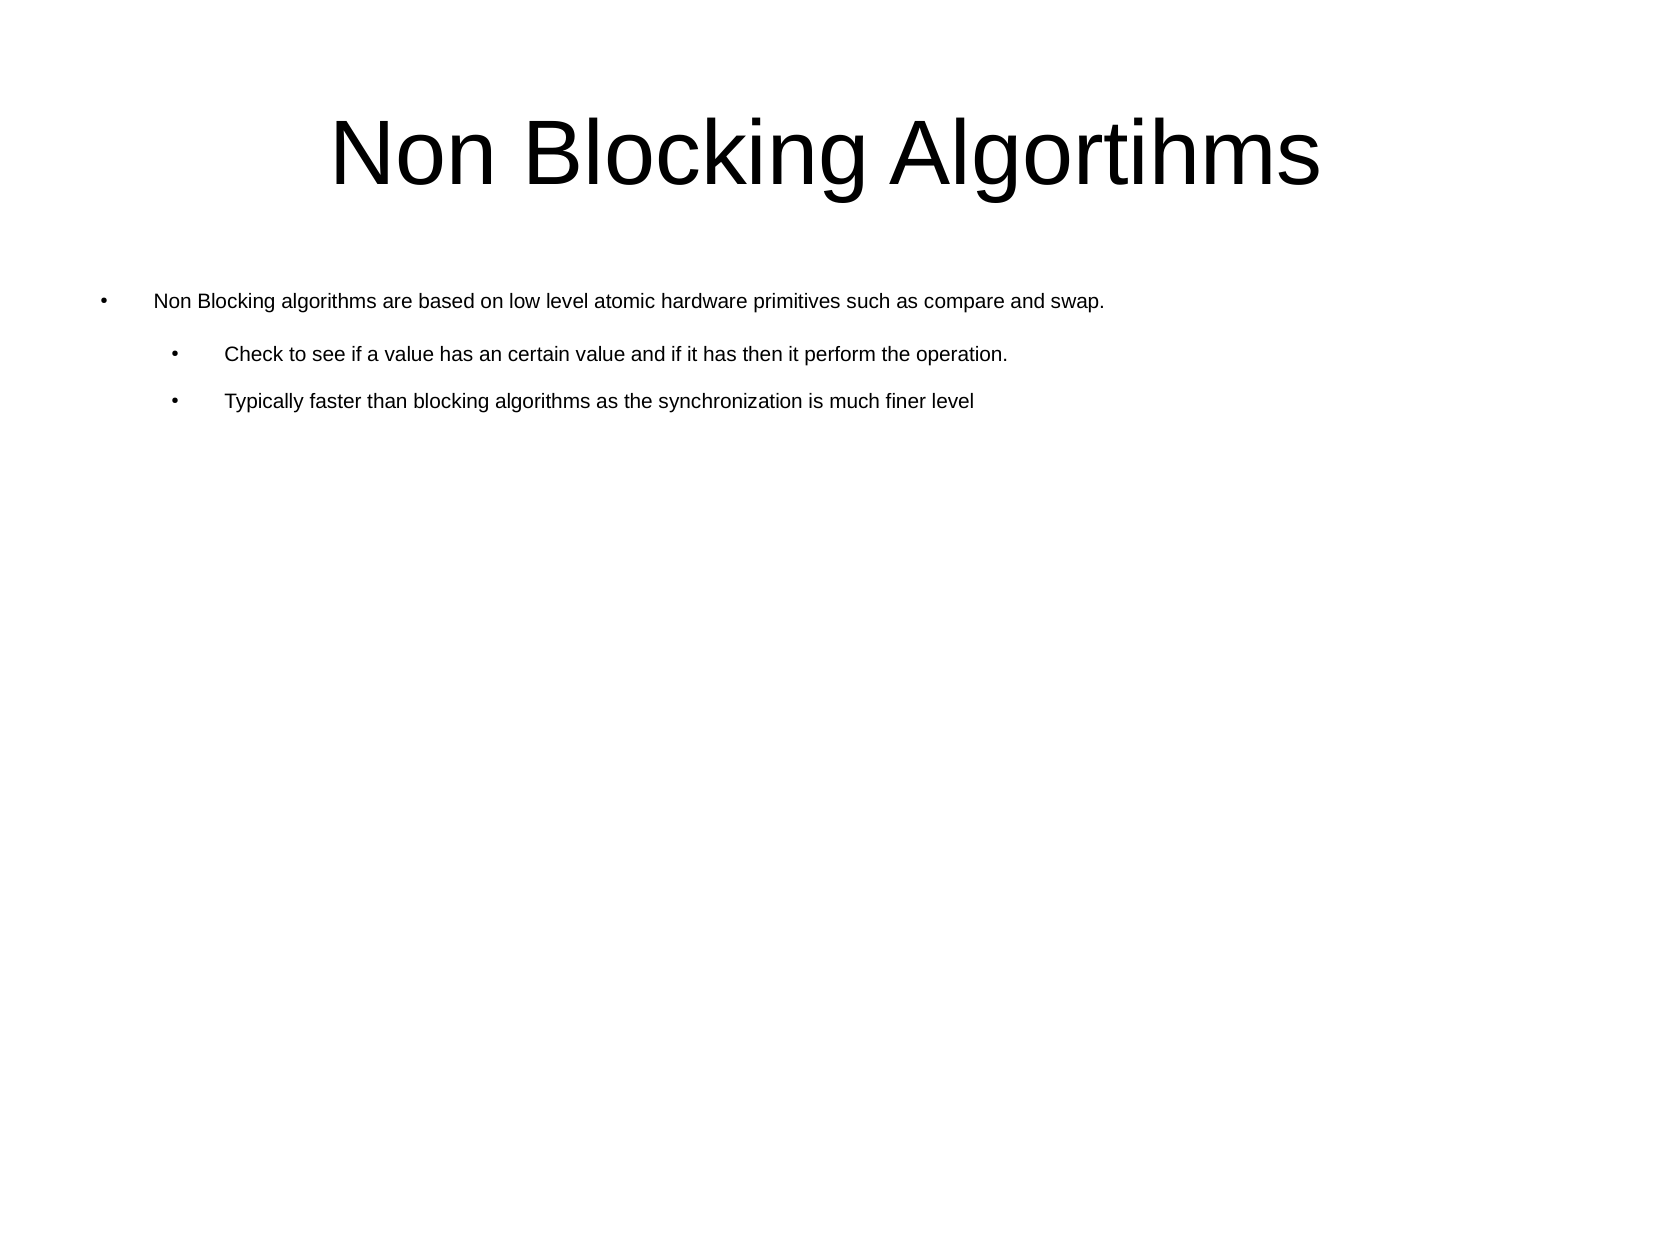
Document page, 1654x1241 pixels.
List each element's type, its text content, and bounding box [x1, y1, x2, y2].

title Non Blocking Algortihms [82, 49, 1571, 257]
list Non Blocking algorithms are based on low level atomic hardware primitives such as compare and swap. Check to see if a value has an certain value and if it has then it perform the operation. Typically faster than blocking algorithms as the synchronization is much finer level [82, 290, 1571, 1010]
